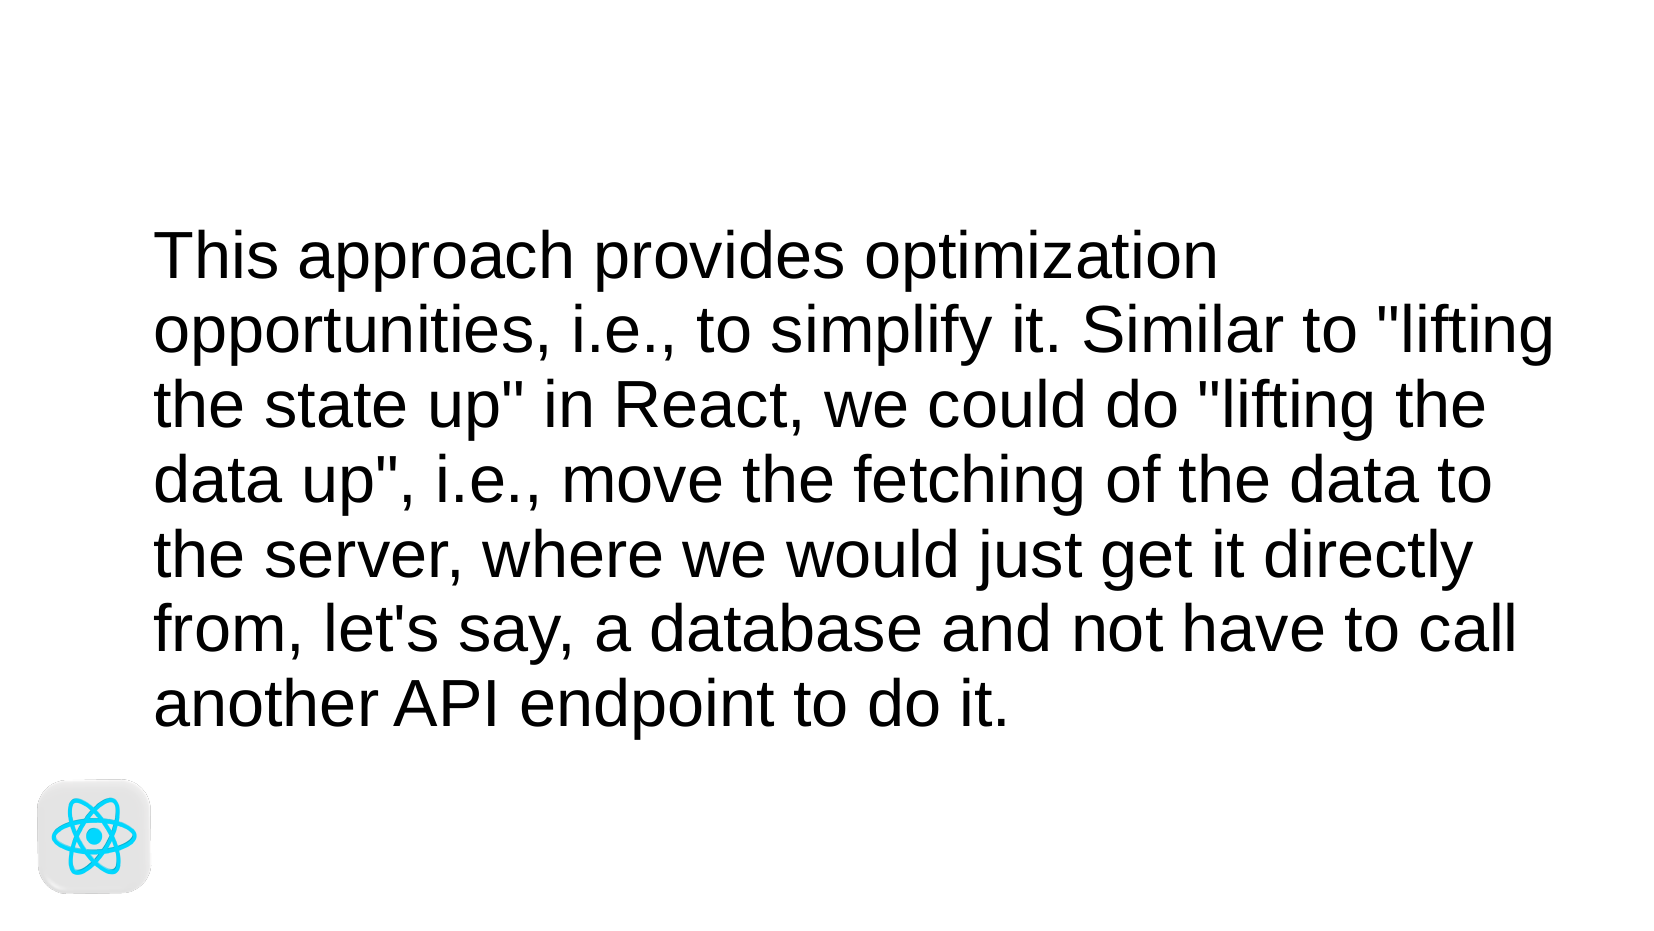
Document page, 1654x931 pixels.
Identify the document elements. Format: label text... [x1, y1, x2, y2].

picture [0, 742, 188, 931]
list This approach provides optimization opportunities, i.e., to simplify it. Similar to "lifting the state up" in React, we could do "lifting the data up", i.e., move the fetching of the data to the server, where we would just get it directly from, let's say, a database and not have to call another API endpoint to do it. [82, 217, 1571, 758]
